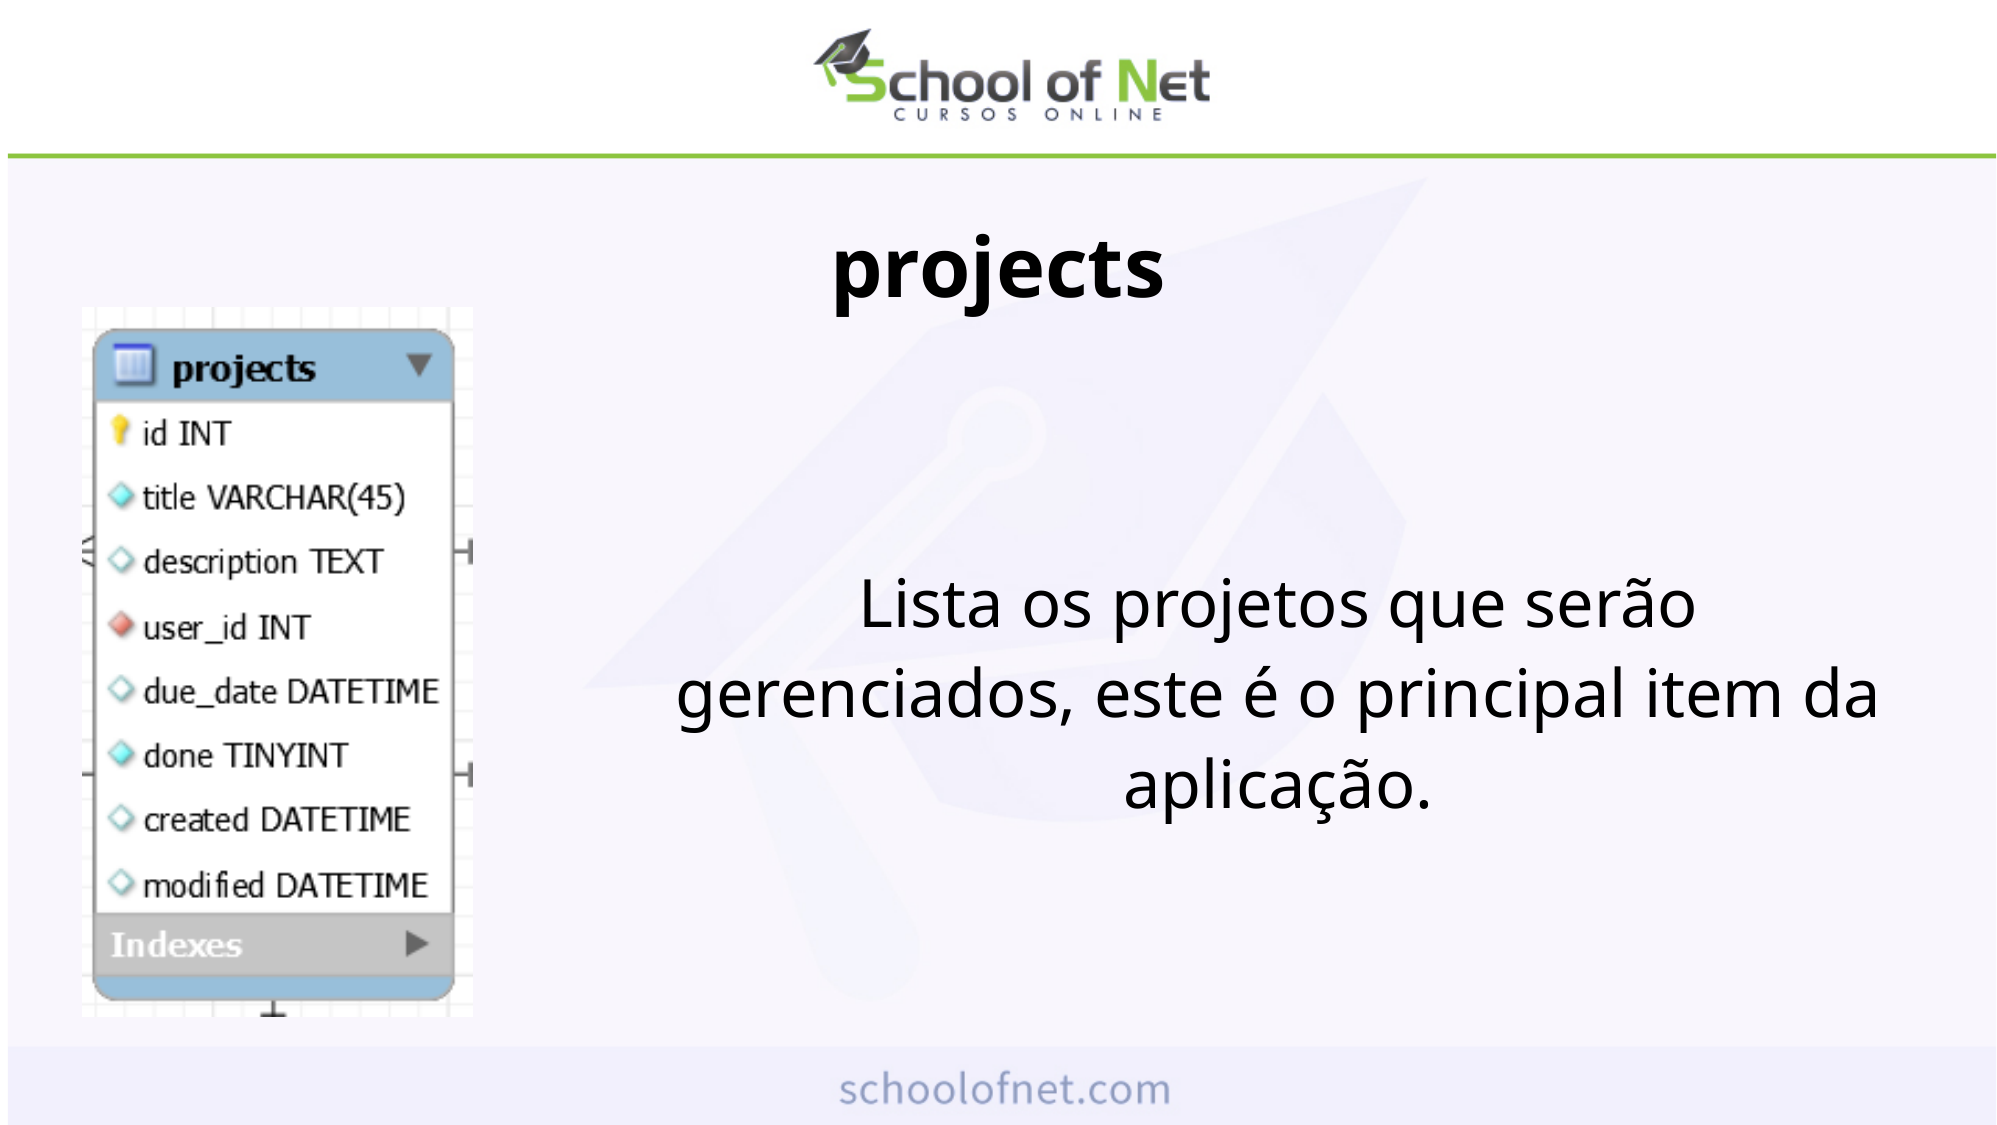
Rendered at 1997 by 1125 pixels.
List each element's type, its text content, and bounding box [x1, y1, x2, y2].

text_box Lista os projetos que serão gerenciados, este é o principal item da aplicação. [661, 378, 1897, 1006]
picture [7, 5, 1997, 1125]
title projects [99, 171, 1897, 360]
